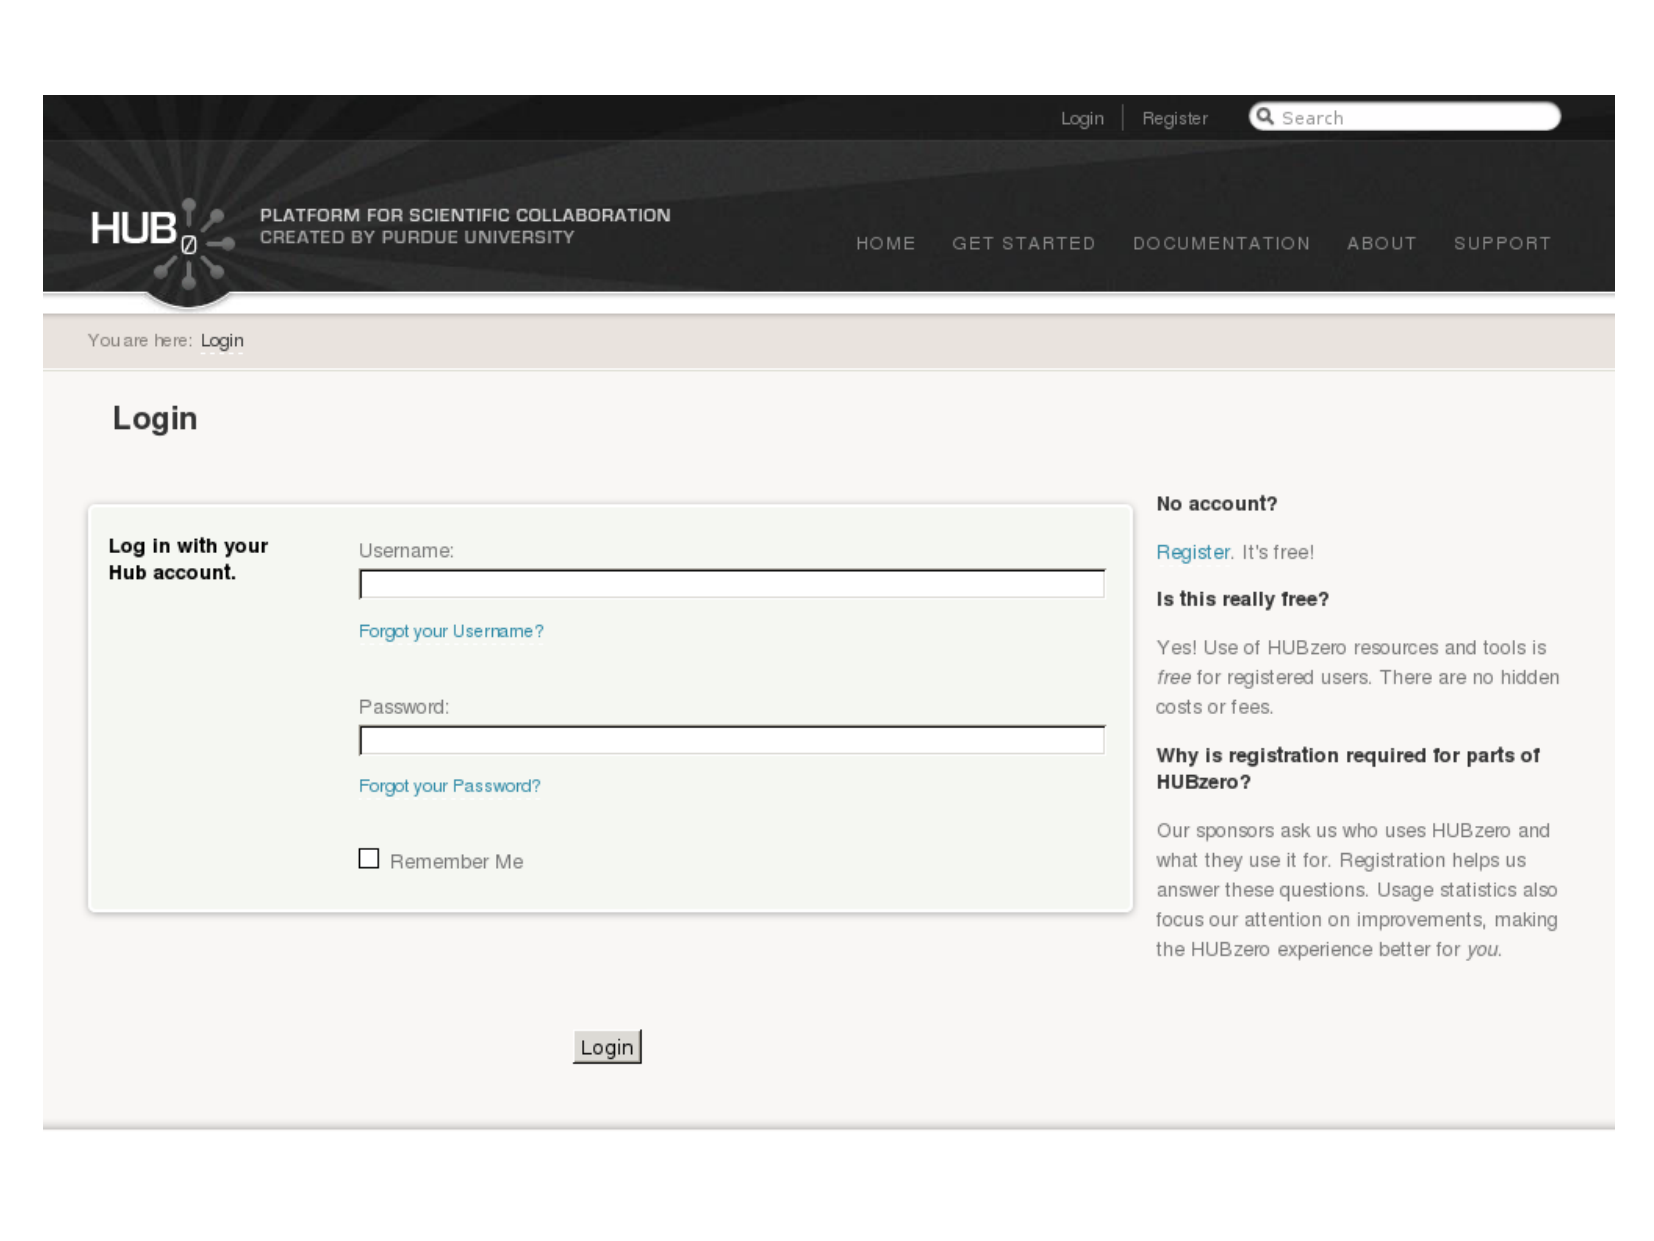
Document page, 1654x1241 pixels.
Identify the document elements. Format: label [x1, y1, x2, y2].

picture [43, 95, 1615, 1148]
